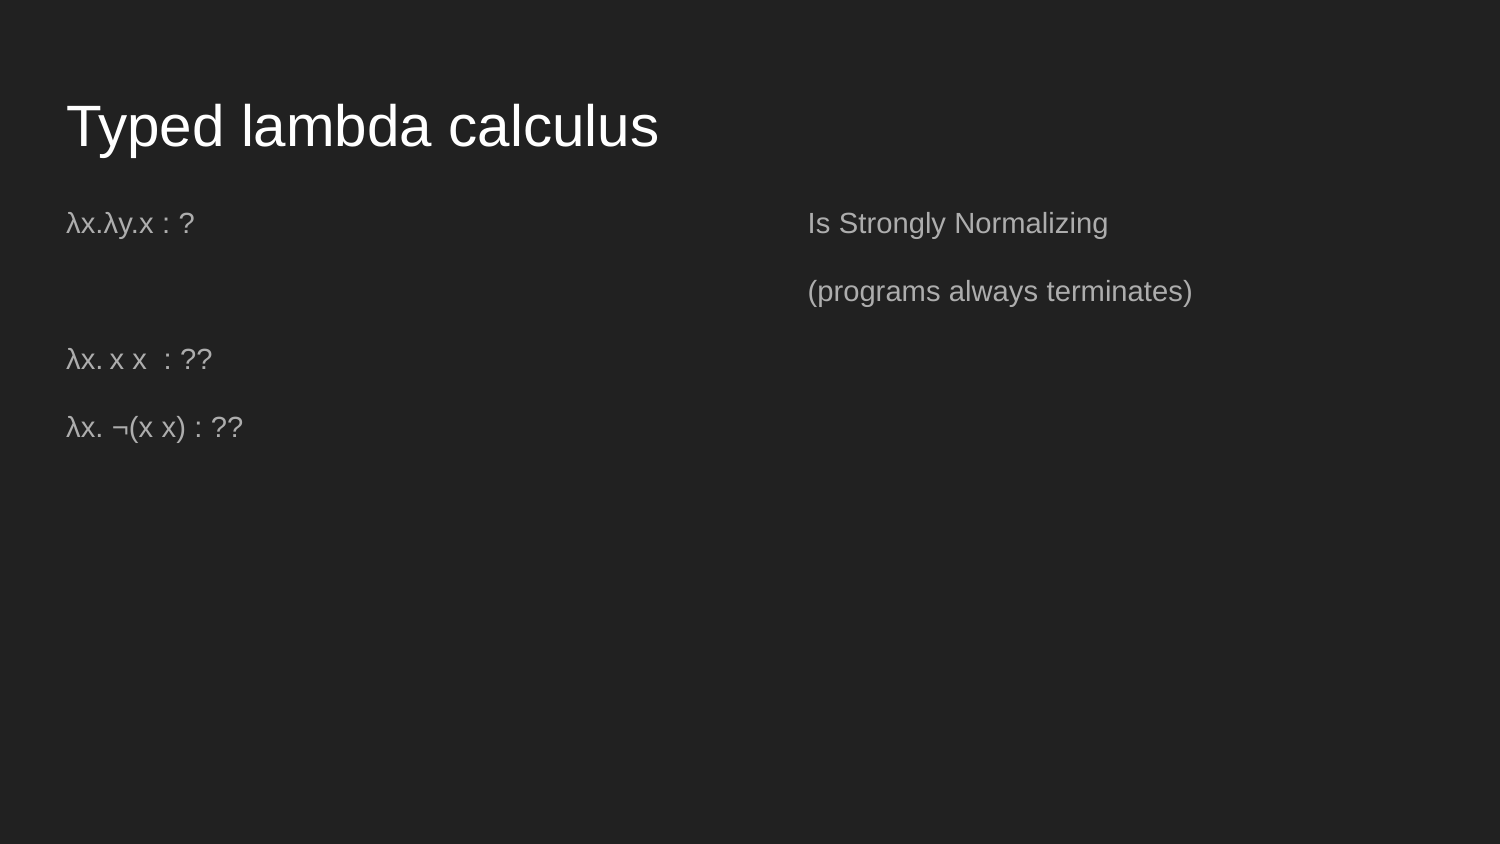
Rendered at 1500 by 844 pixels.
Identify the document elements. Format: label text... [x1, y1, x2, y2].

title Typed lambda calculus [51, 72, 1449, 167]
list Is Strongly Normalizing (programs always terminates) [792, 189, 1449, 750]
list λx.λy.x : ? λx. x x : ?? λx. ¬(x x) : ?? [51, 189, 708, 750]
